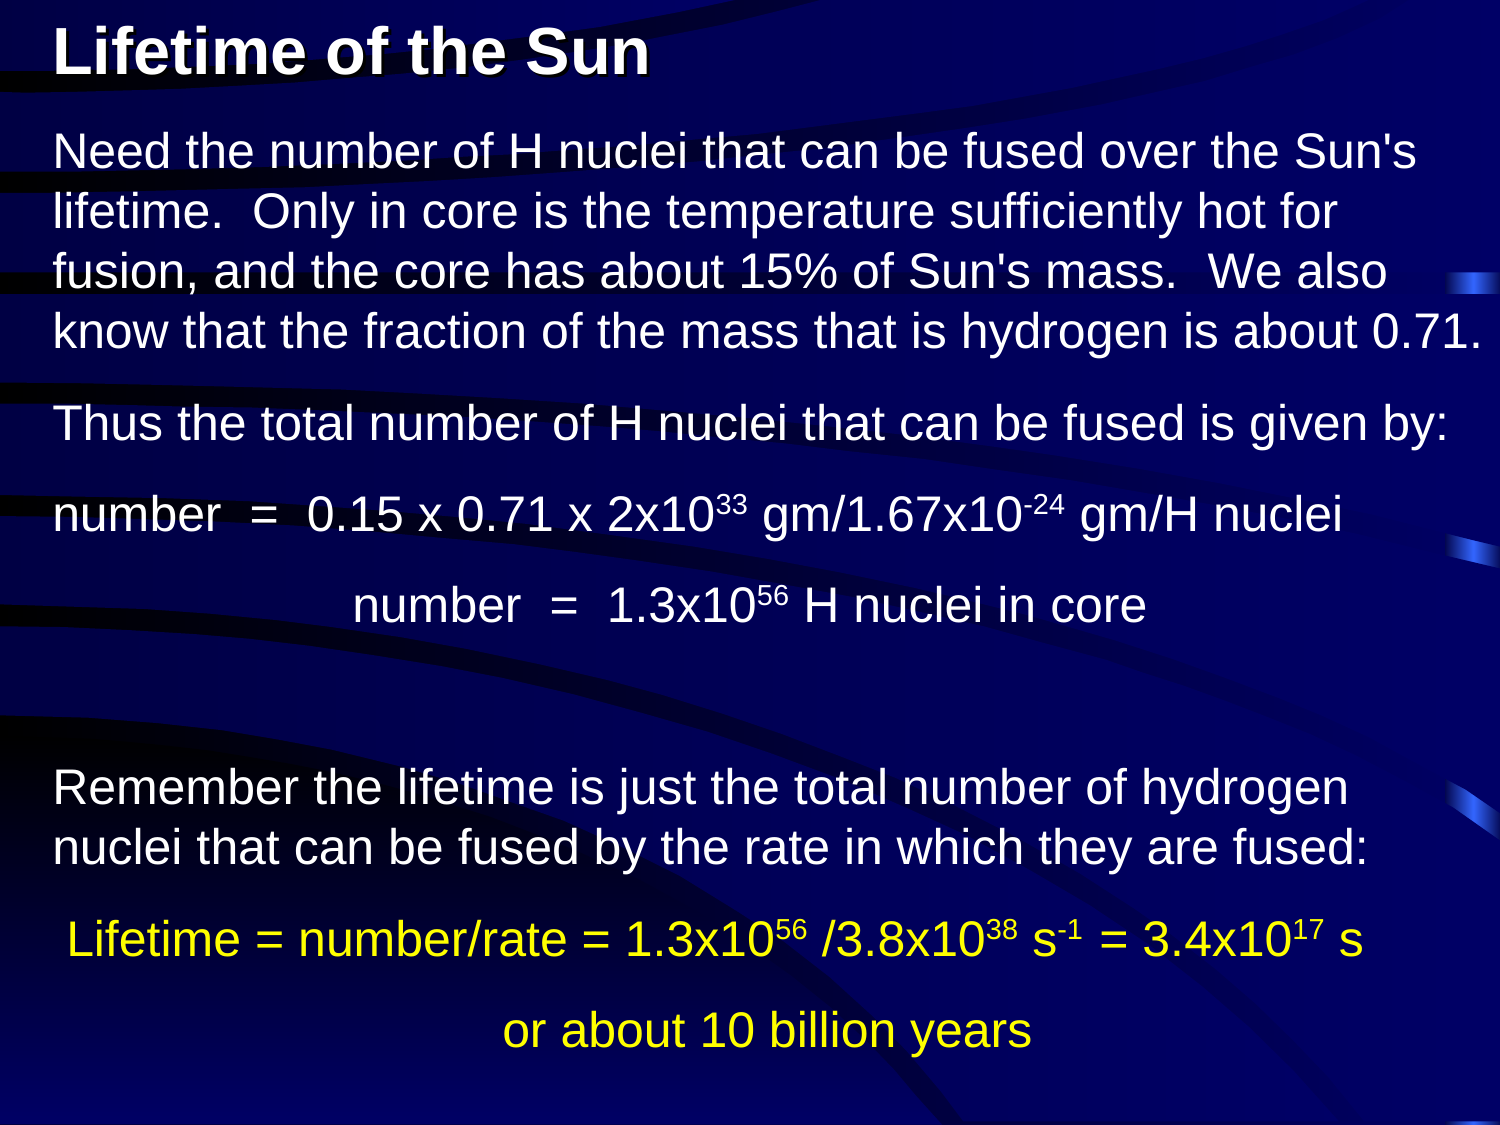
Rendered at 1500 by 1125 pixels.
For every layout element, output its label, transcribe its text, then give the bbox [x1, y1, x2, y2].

text_box Lifetime of the Sun Need the number of H nuclei that can be fused over the Sun's lifetime. Only in core is the temperature sufficiently hot for fusion, and the core has about 15% of Sun's mass. We also know that the fraction of the mass that is hydrogen is about 0.71. Thus the total number of H nuclei that can be fused is given by: number = 0.15 x 0.71 x 2x1033 gm/1.67x10-24 gm/H nuclei number = 1.3x1056 H nuclei in core Remember the lifetime is just the total number of hydrogen nuclei that can be fused by the rate in which they are fused: Lifetime = number/rate = 1.3x1056 /3.8x1038 s-1 = 3.4x1017 s or about 10 billion years [37, 0, 1500, 1066]
